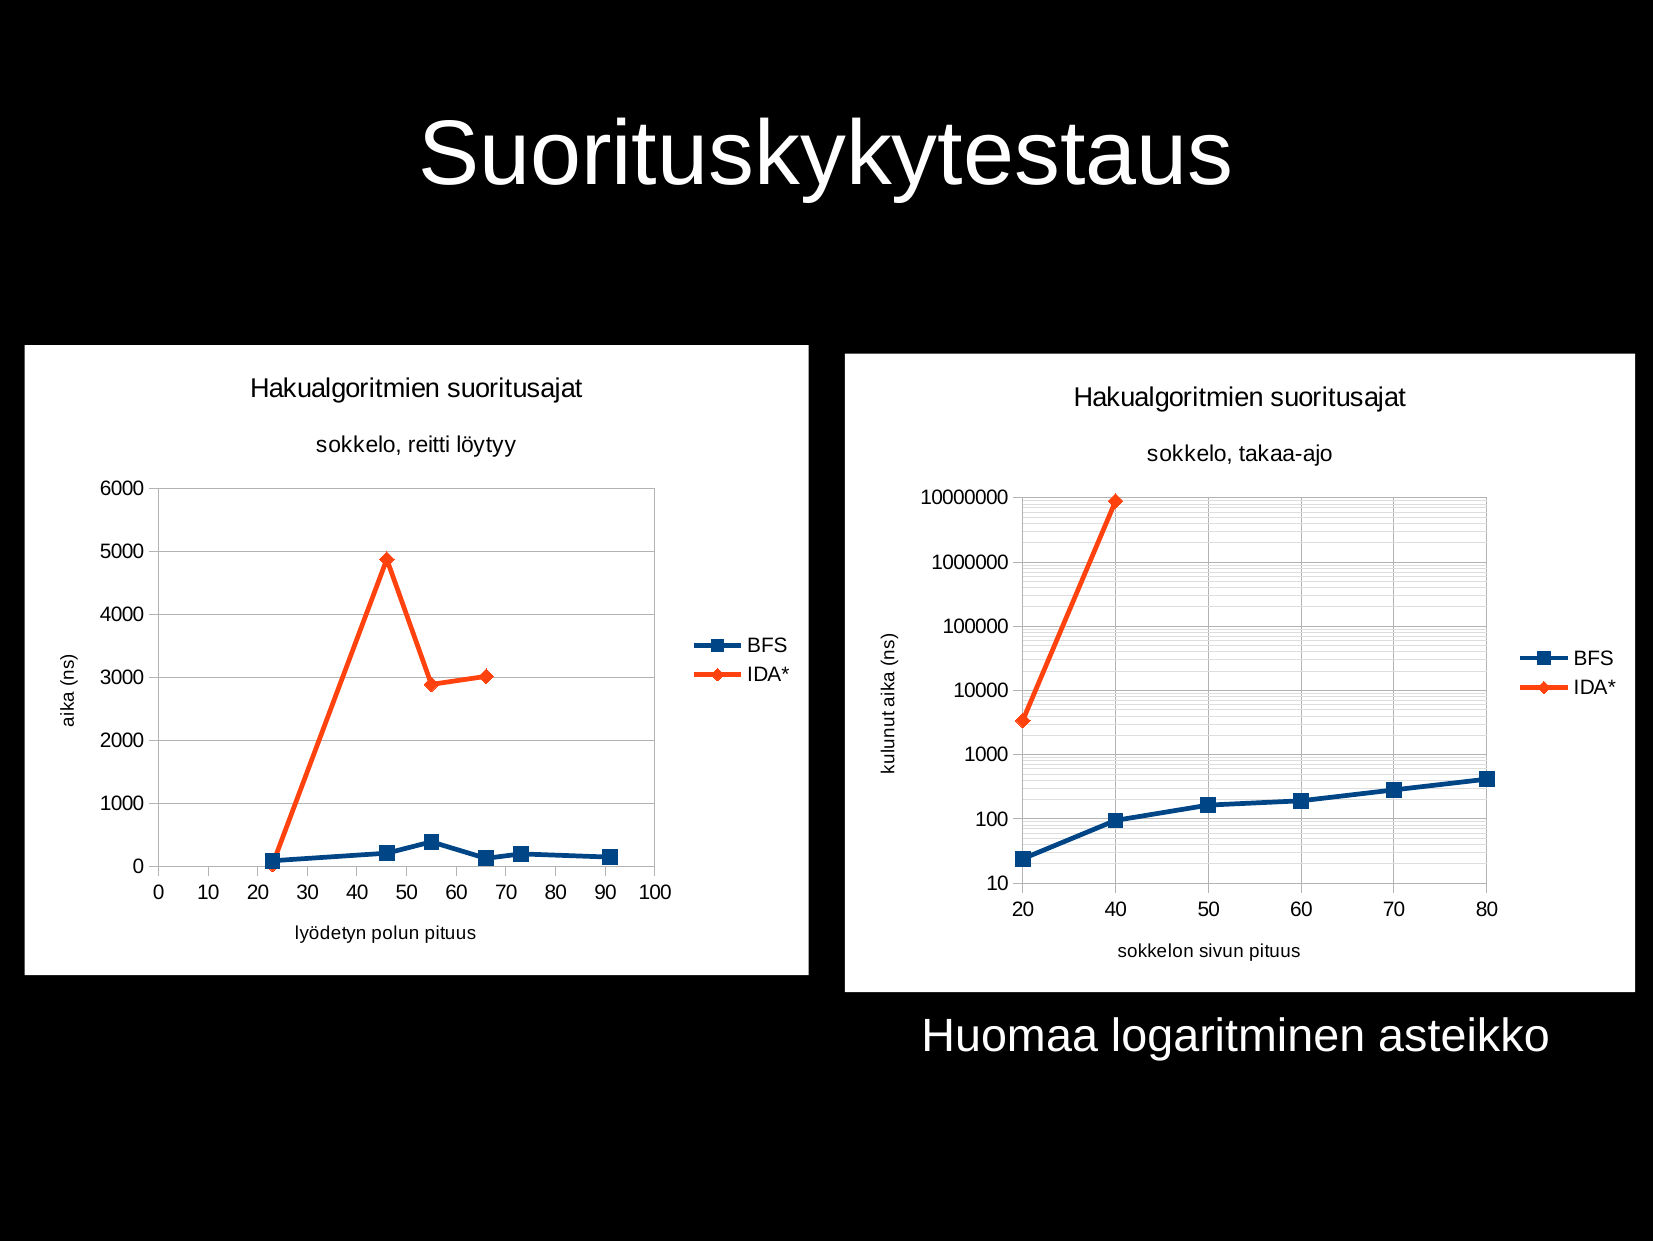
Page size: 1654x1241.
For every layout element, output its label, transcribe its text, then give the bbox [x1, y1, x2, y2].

chart [844, 353, 1636, 993]
list Huomaa logaritminen asteikko [921, 1009, 1552, 1075]
chart [24, 345, 809, 976]
title Suorituskykytestaus [82, 49, 1571, 257]
